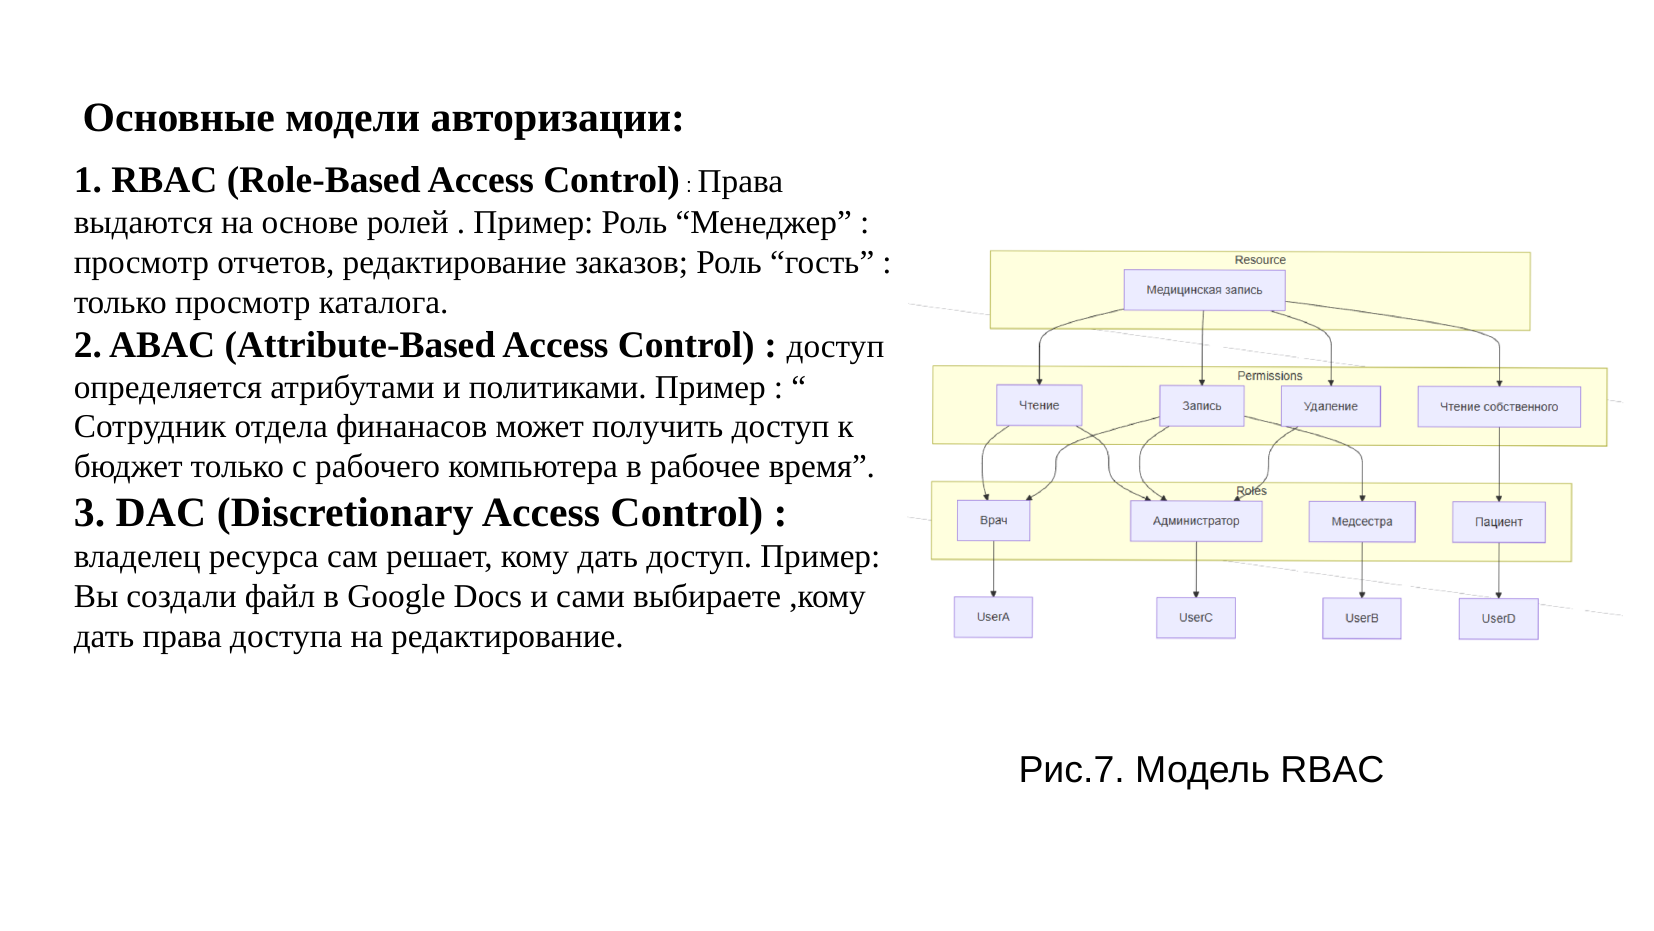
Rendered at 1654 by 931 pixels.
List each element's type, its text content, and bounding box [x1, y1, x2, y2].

text_box 1. RBAC (Role-Based Access Control) : Права выдаются на основе ролей . Пример: Роль “Менеджер” : просмотр отчетов, редактирование заказов; Роль “гость” : только просмотр каталога. 2. ABAC (Attribute-Based Access Control) : доступ определяется атрибутами и политиками. Пример : “ Сотрудник отдела финанасов может получить доступ к бюджет только с рабочего компьютера в рабочее время”. 3. DAC (Discretionary Access Control) : владелец ресурса сам решает, кому дать доступ. Пример: Вы создали файл в Google Docs и сами выбираете ,кому дать права доступа на редактирование. [58, 147, 916, 916]
text_box Рис.7. Модель RBAC [1003, 738, 1565, 827]
picture [916, 232, 1624, 650]
text_box Основные модели авторизации: [82, 37, 1571, 193]
